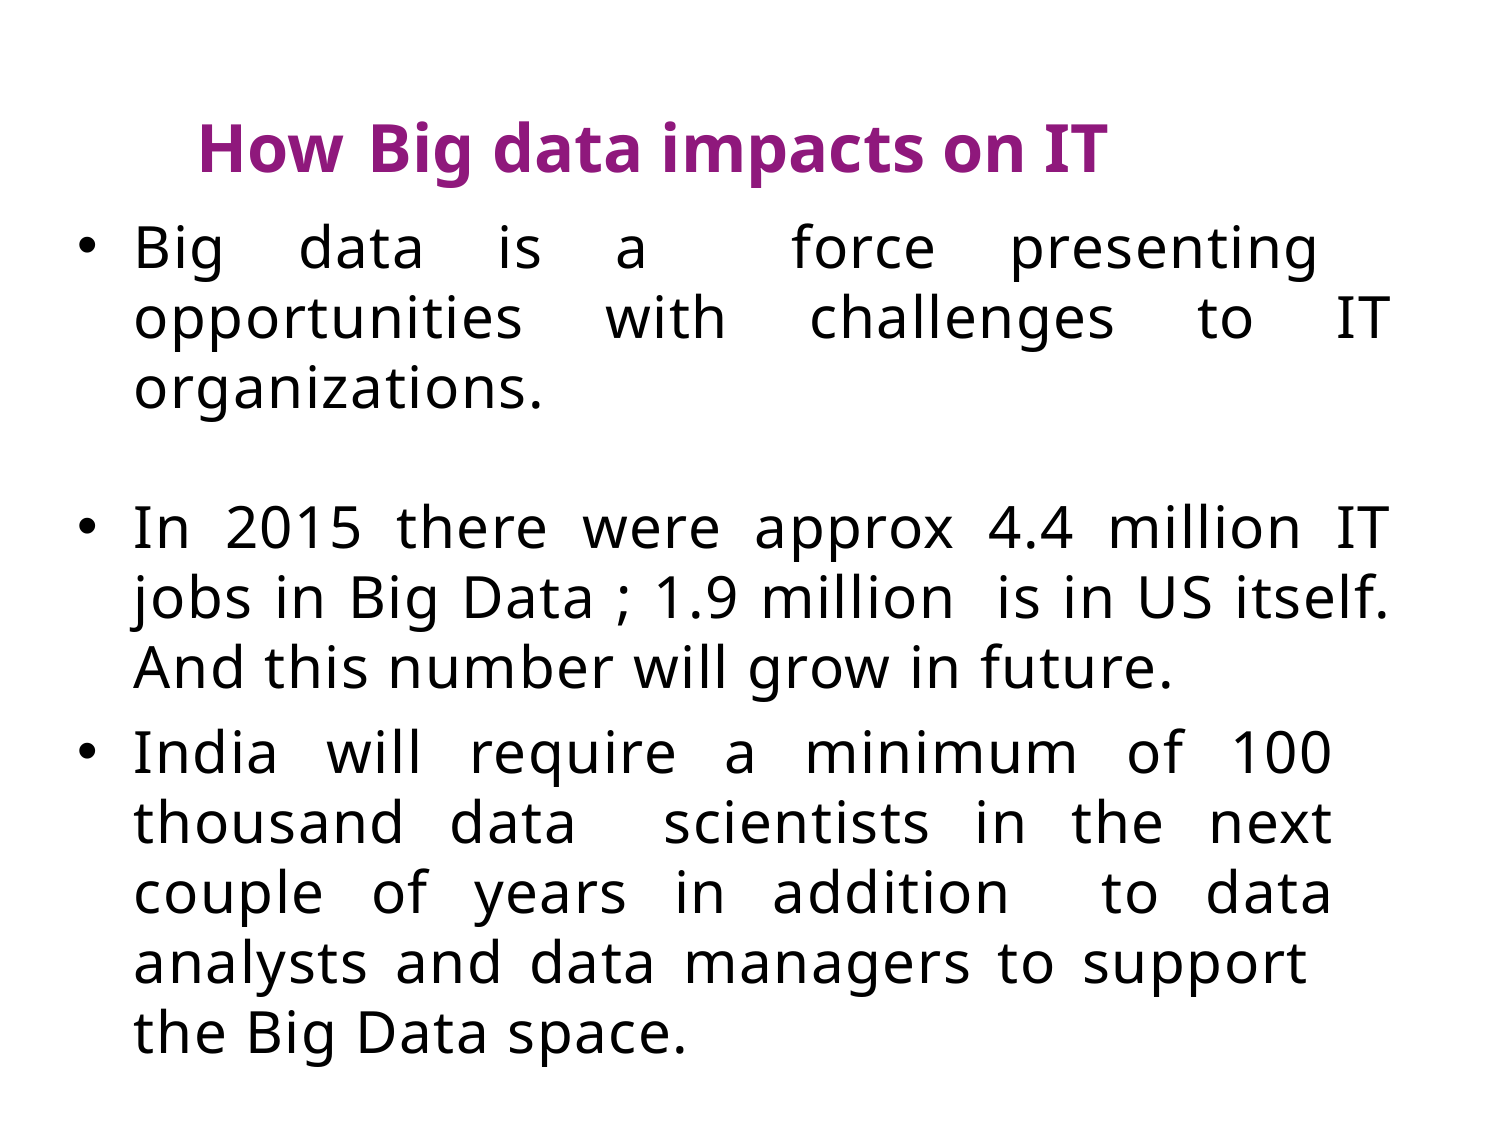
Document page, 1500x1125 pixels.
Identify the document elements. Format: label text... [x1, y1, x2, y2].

text_box Big data is a force presenting opportunities with challenges to IT organizations. In 2015 there were approx 4.4 million IT jobs in Big Data ; 1.9 million is in US itself. And this number will grow in future. India will require a minimum of 100 thousand data scientists in the next couple of years in addition to data analysts and data managers to support the Big Data space. [75, 208, 1396, 1065]
title How Big data impacts on IT [196, 78, 1305, 208]
